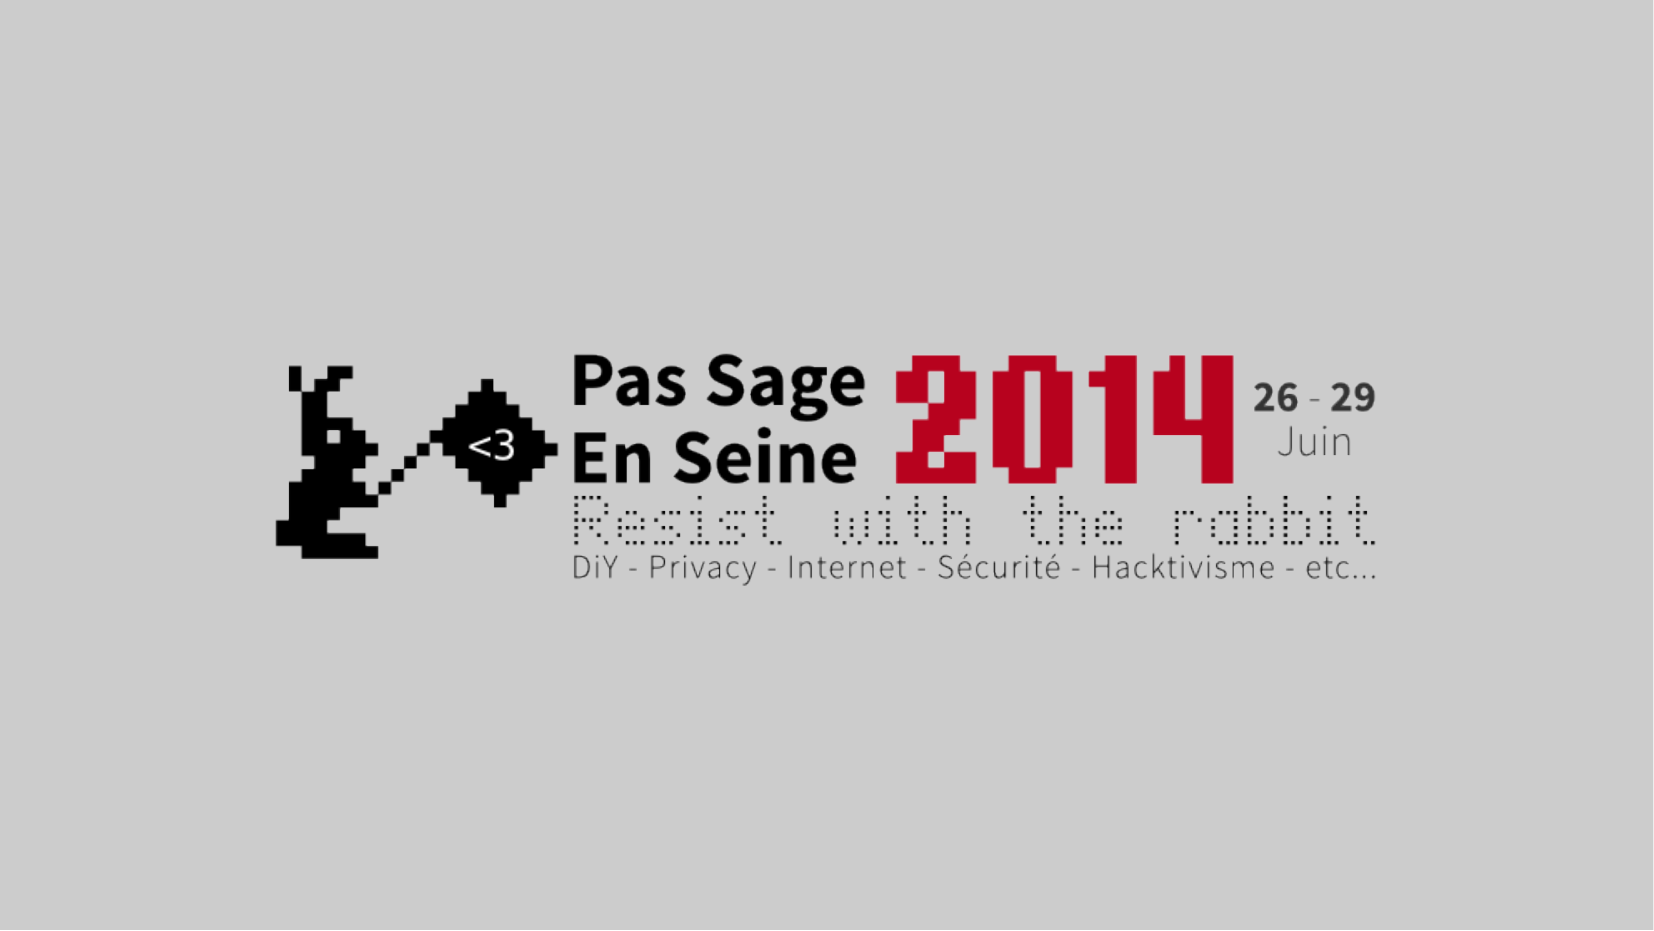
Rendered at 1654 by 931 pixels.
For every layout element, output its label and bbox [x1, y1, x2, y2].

picture [259, 337, 1396, 593]
